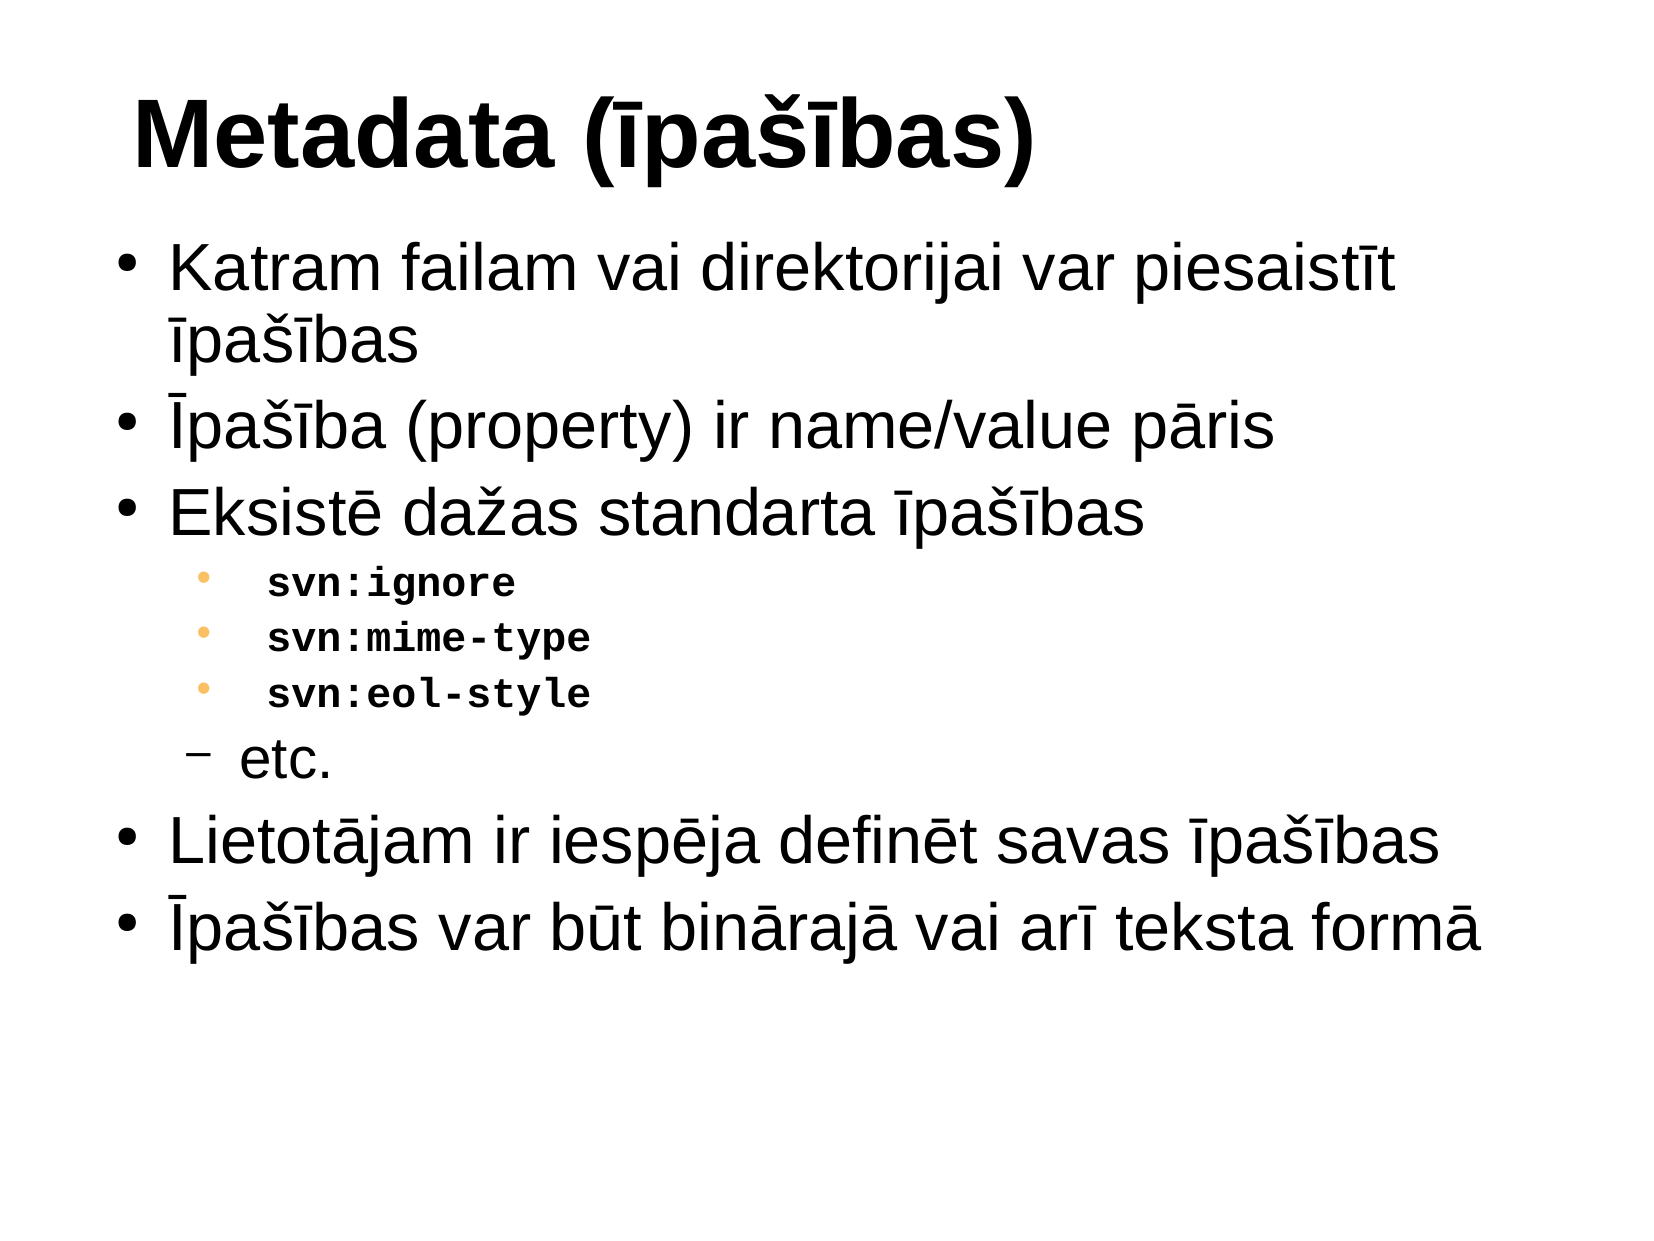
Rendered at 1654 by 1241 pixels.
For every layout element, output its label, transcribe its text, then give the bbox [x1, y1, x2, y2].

title Metadata (īpašības) [82, 49, 1571, 196]
list Katram failam vai direktorijai var piesaistīt īpašības Īpašība (property) ir name/value pāris Eksistē dažas standarta īpašības svn:ignore svn:mime-type svn:eol-style etc. Lietotājam ir iespēja definēt savas īpašības Īpašības var būt binārajā vai arī teksta formā [82, 225, 1538, 1186]
